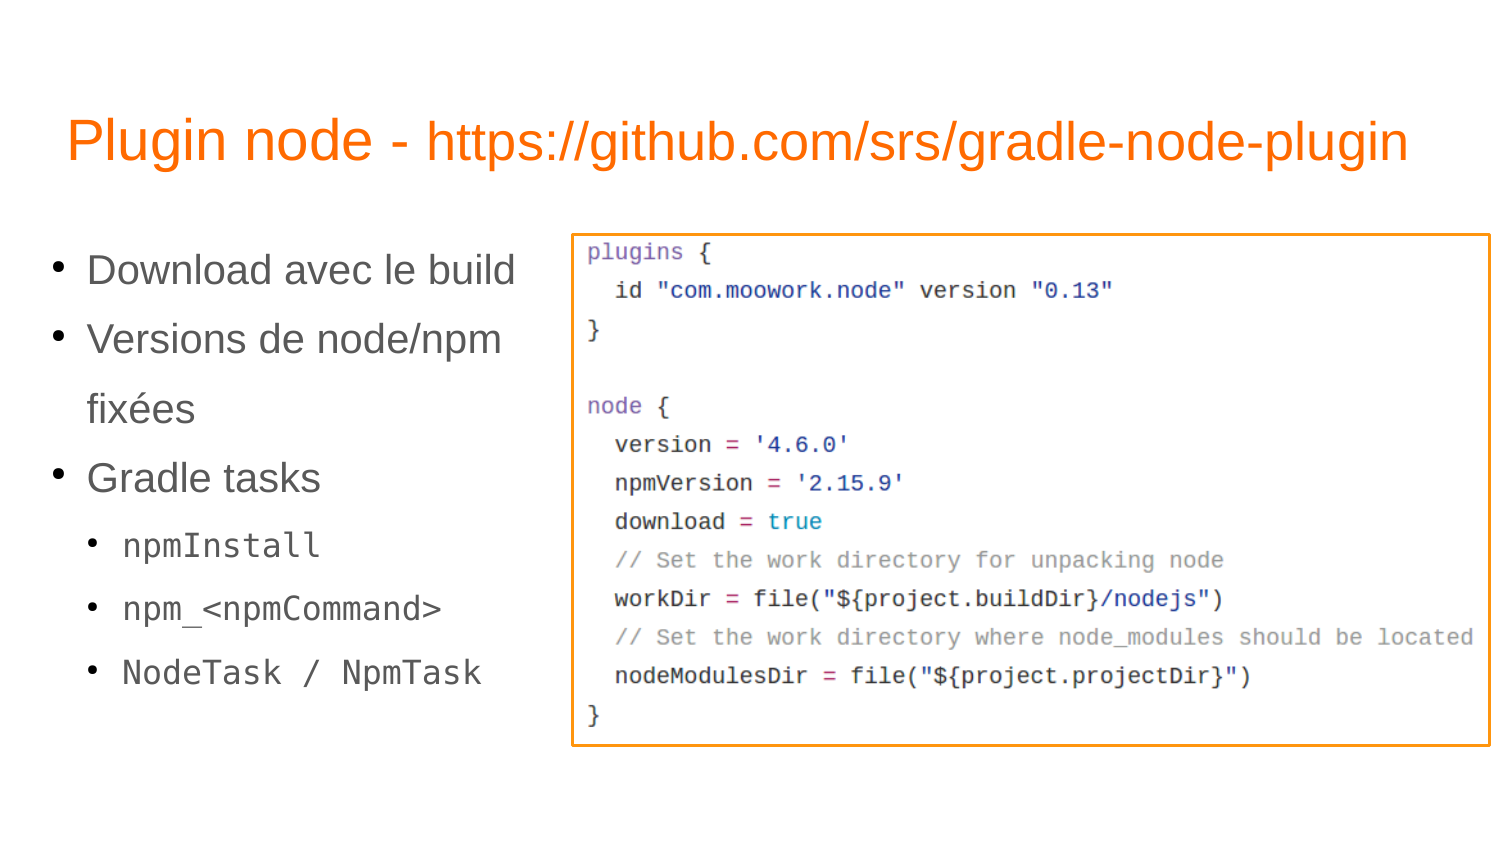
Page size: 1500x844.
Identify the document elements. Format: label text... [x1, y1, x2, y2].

picture [573, 235, 1489, 745]
list Download avec le build Versions de node/npm fixées Gradle tasks npmInstall npm_<npmCommand> NodeTask / NpmTask [51, 189, 1449, 750]
title Plugin node - https://github.com/srs/gradle-node-plugin [51, 72, 1477, 167]
